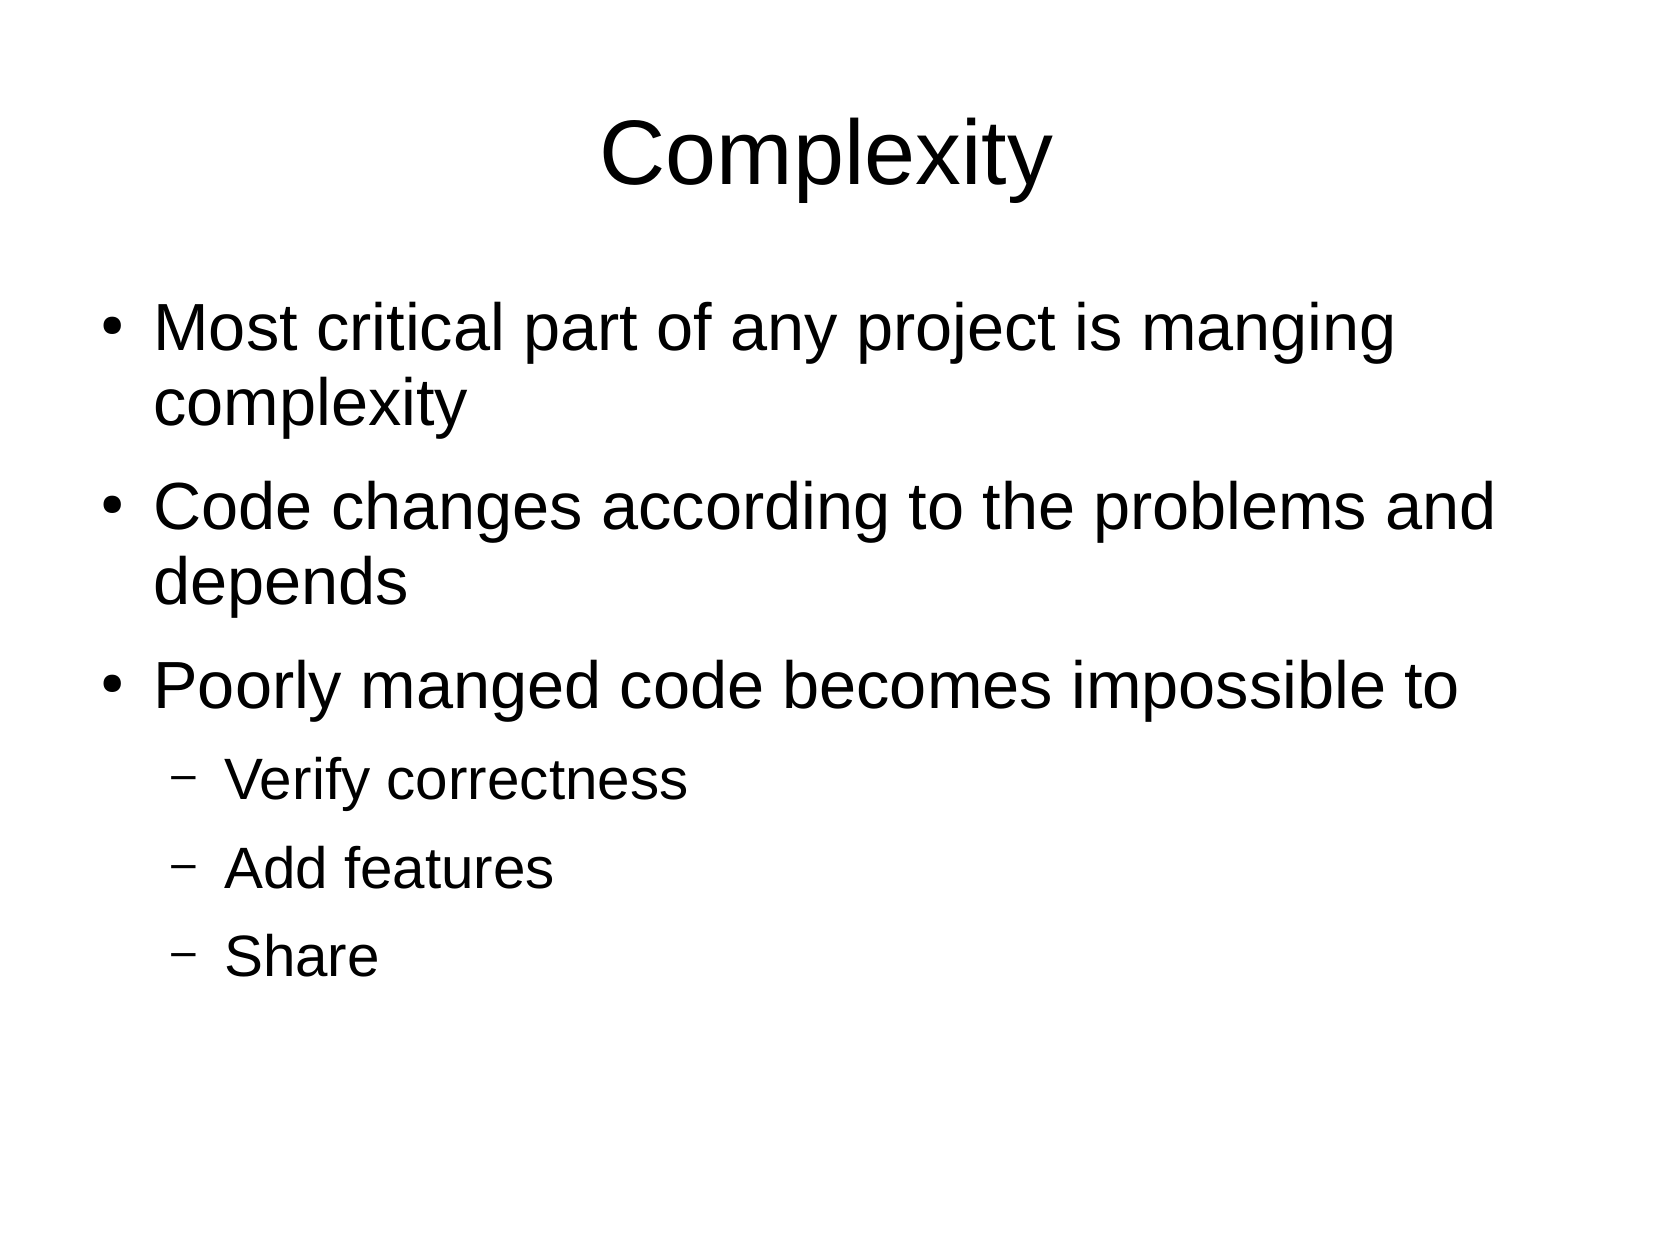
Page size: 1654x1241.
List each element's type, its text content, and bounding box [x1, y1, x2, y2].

list Most critical part of any project is manging complexity Code changes according to the problems and depends Poorly manged code becomes impossible to Verify correctness Add features Share [82, 290, 1571, 1010]
title Complexity [82, 49, 1571, 257]
